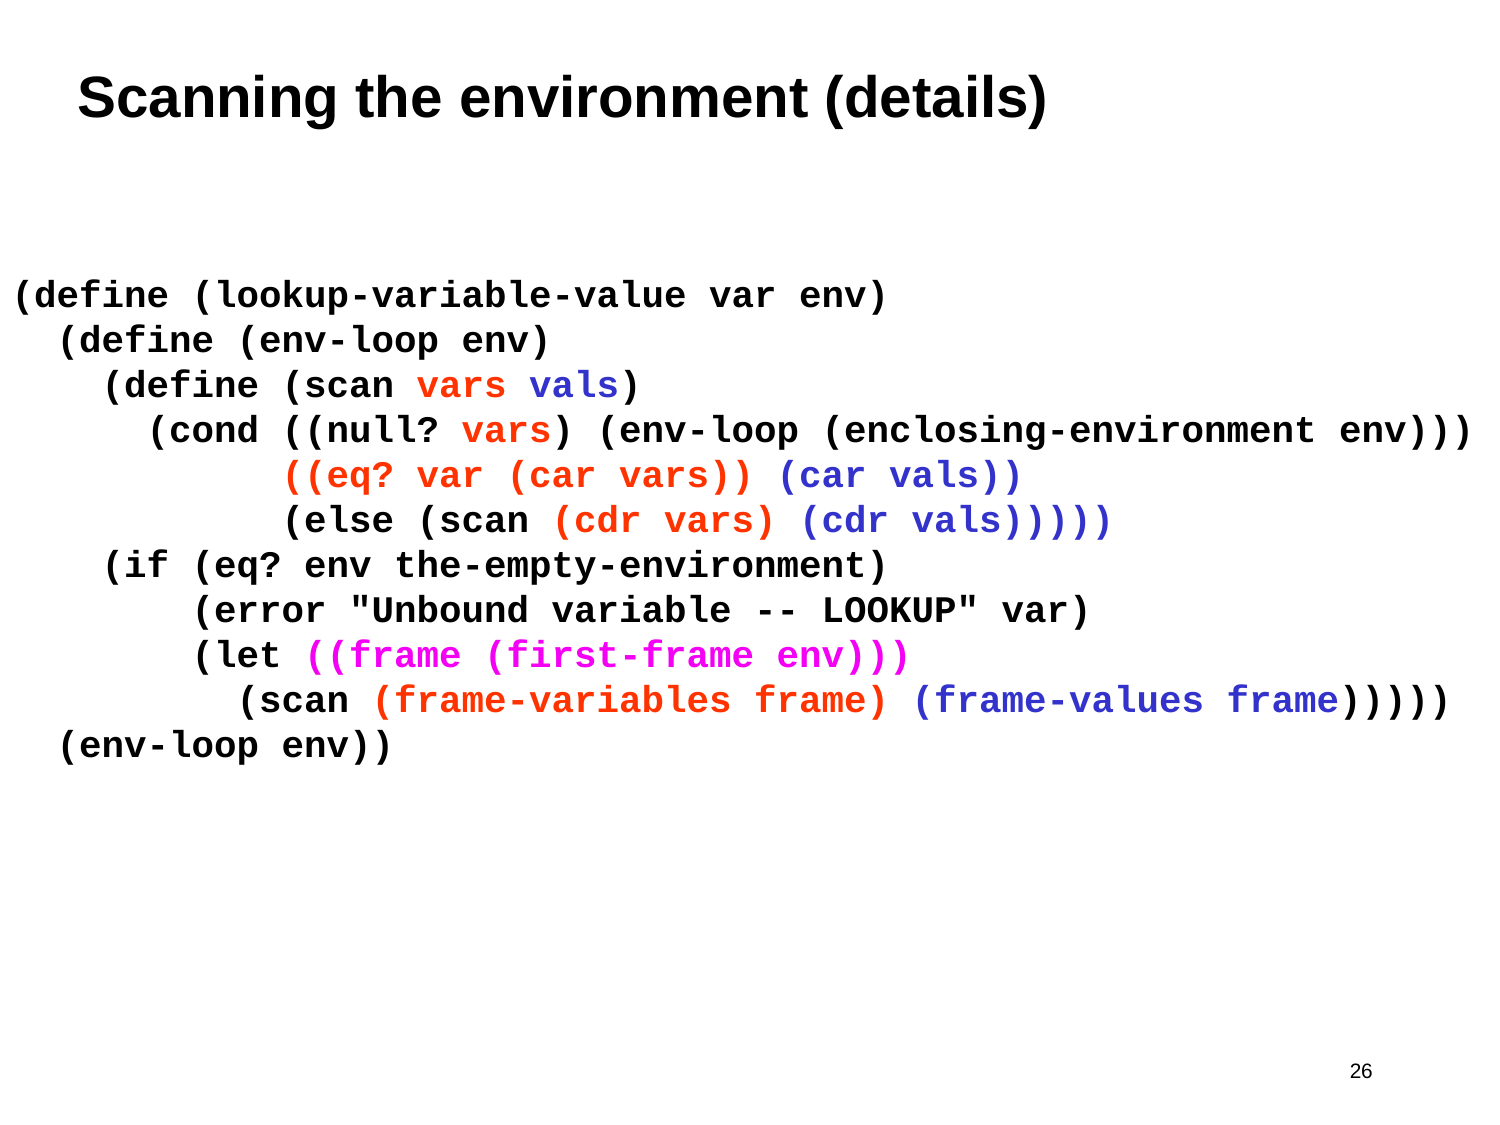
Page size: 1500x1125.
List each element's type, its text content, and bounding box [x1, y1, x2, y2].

text_box Scanning the environment (details) [62, 24, 1338, 163]
text_box <number> [1025, 1049, 1388, 1101]
text_box (define (lookup-variable-value var env) (define (env-loop env) (define (scan vars vals) (cond ((null? vars) (env-loop (enclosing-environment env))) ((eq? var (car vars)) (car vals)) (else (scan (cdr vars) (cdr vals))))) (if (eq? env the-empty-environment) (error "Unbound variable -- LOOKUP" var) (let ((frame (first-frame env))) (scan (frame-variables frame) (frame-values frame))))) (env-loop env)) [0, 262, 1490, 842]
